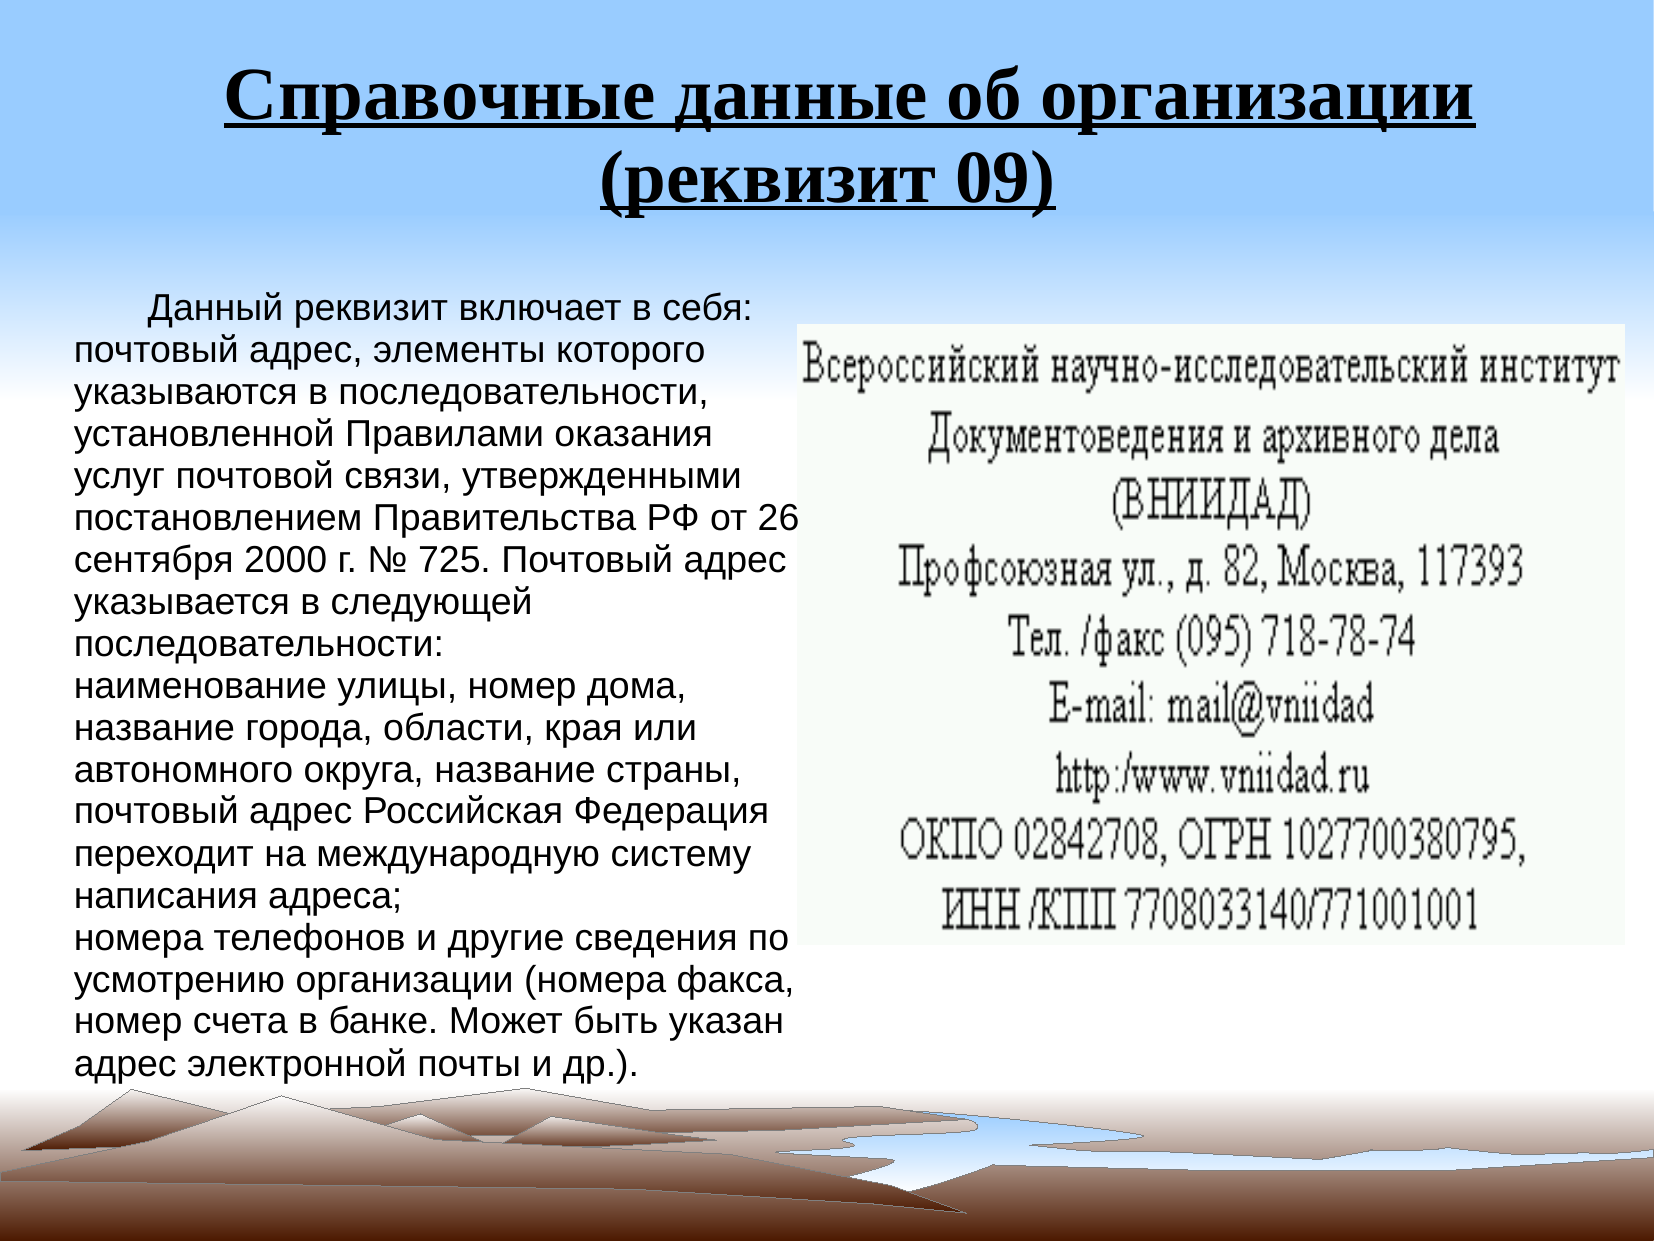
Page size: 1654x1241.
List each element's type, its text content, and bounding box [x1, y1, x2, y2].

picture [827, 324, 1625, 945]
title Справочные данные об организации (реквизит 09) [121, 41, 1534, 229]
text_box Данный реквизит включает в себя: почтовый адрес, элементы которого указываются в последовательности, установленной Правилами оказания услуг почтовой связи, утвержденными постановлением Правительства РФ от 26 сентября 2000 г. № 725. Почтовый адрес указывается в следующей последовательности: наименование улицы, номер дома, название города, области, края или автономного округа, название страны, почтовый адрес Российская Федерация переходит на международную систему написания адреса; номера телефонов и другие сведения по усмотрению организации (номера факса, номер счета в банке. Может быть указан адрес электронной почты и др.). [59, 278, 827, 1093]
